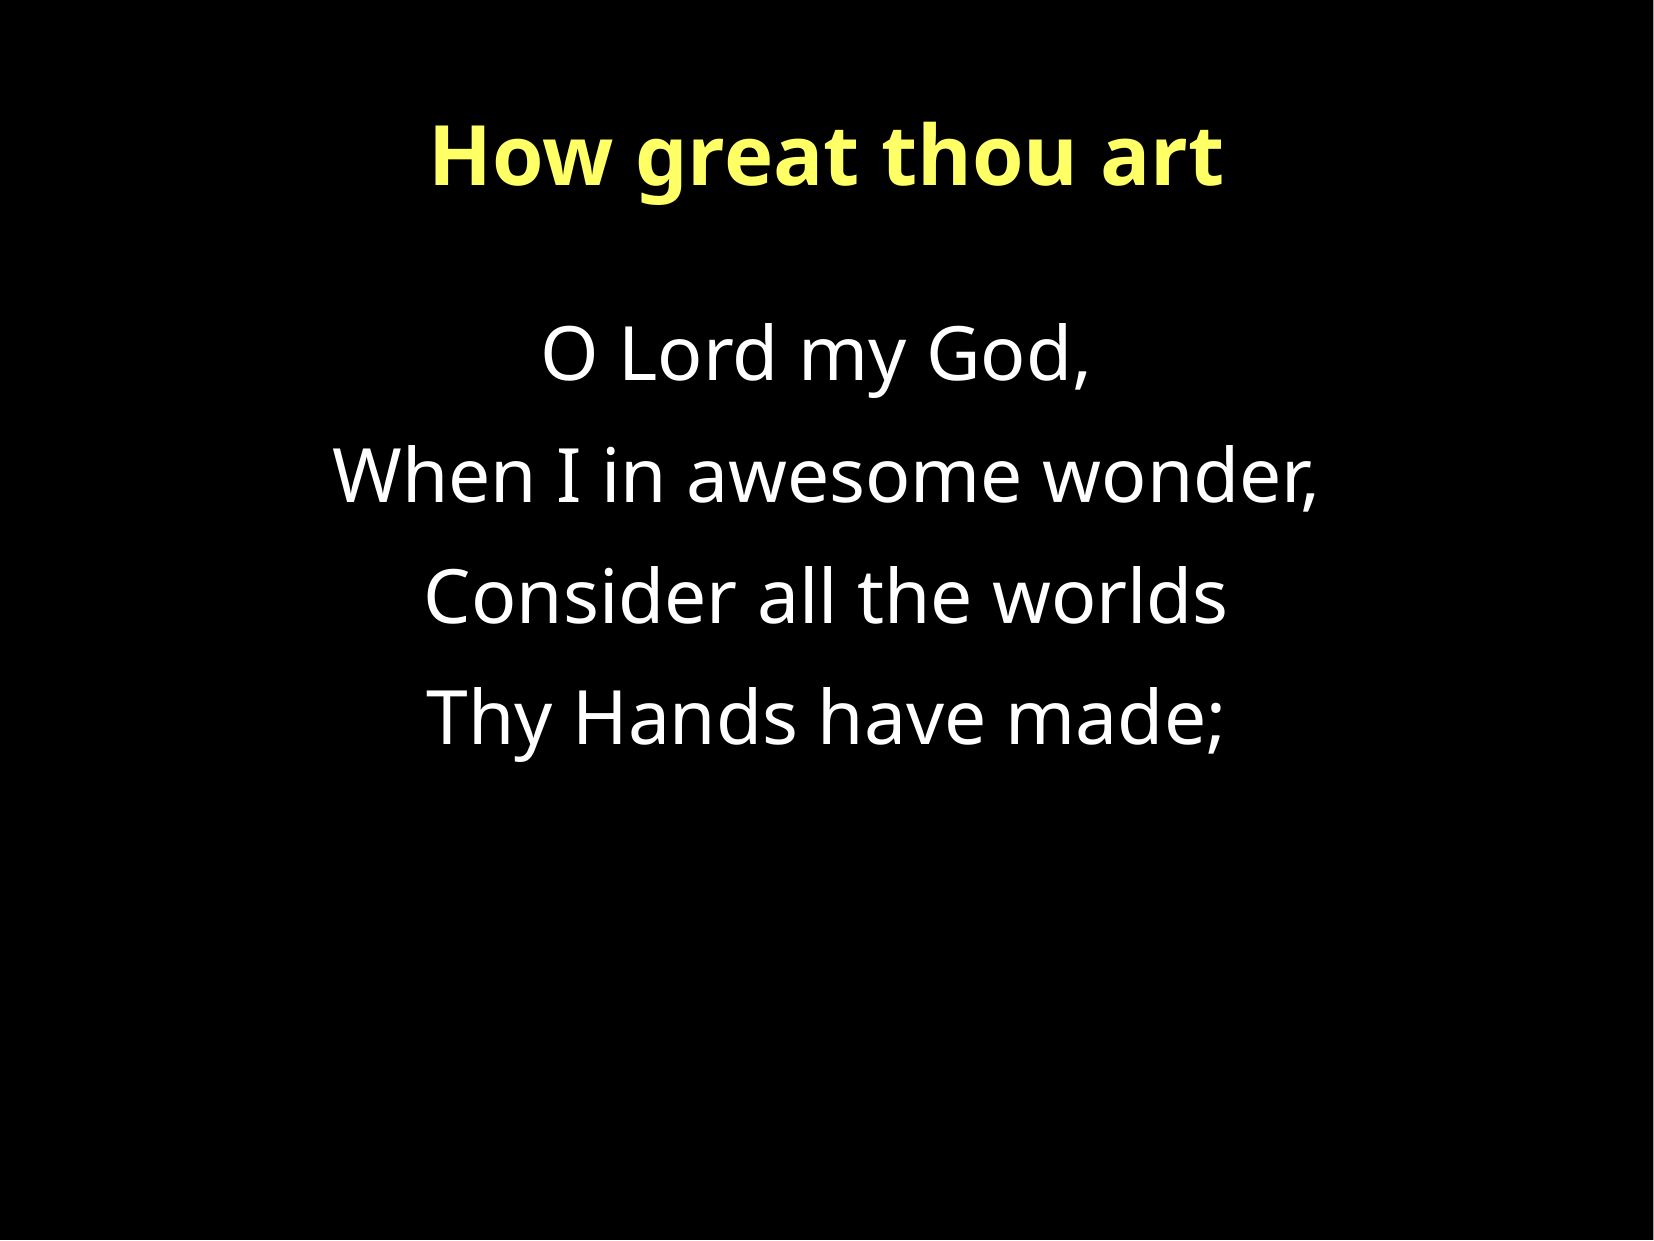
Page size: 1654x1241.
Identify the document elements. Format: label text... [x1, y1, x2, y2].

title How great thou art [0, 49, 1654, 257]
list O Lord my God, When I in awesome wonder, Consider all the worlds Thy Hands have made; [0, 307, 1654, 1027]
